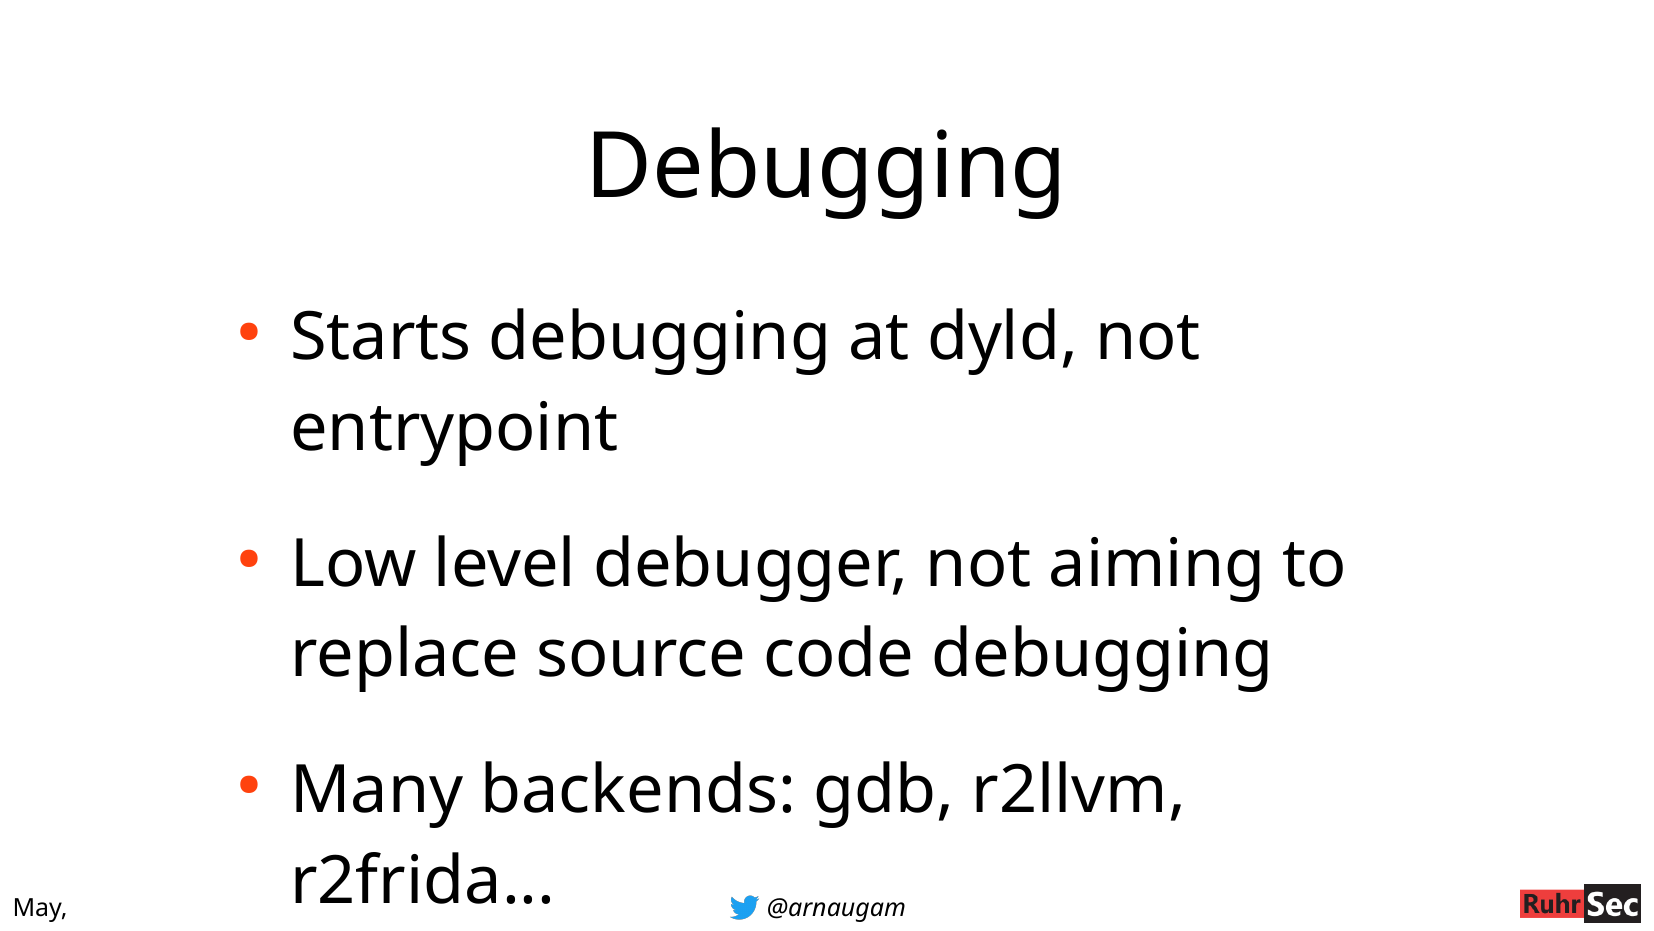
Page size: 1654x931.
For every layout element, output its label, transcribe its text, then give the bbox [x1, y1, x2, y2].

list Starts debugging at dyld, not entrypoint Low level debugger, not aiming to replace source code debugging Many backends: gdb, r2llvm, r2frida... [219, 288, 1435, 725]
picture [1520, 884, 1641, 923]
picture [721, 884, 768, 931]
title Debugging [82, 84, 1571, 240]
